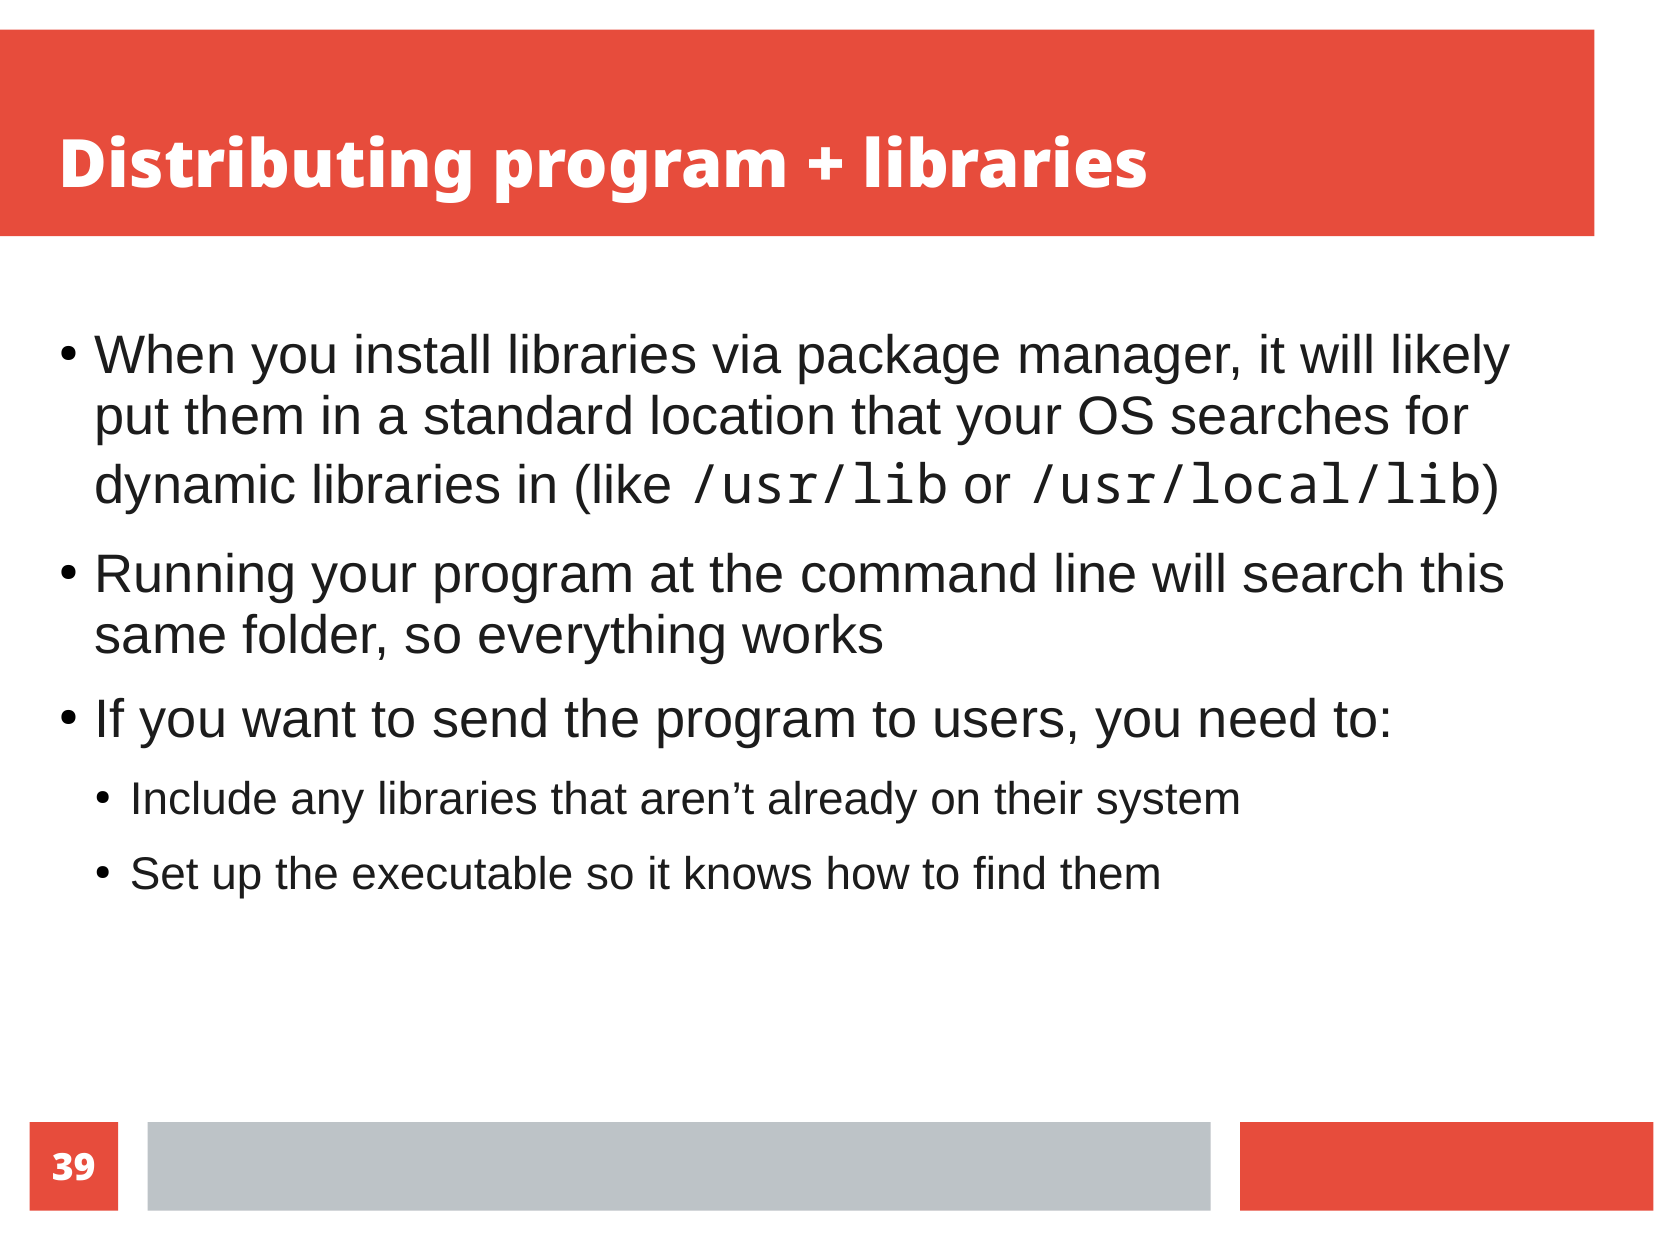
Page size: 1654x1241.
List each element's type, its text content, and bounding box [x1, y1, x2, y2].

title Distributing program + libraries [59, 59, 1595, 207]
list When you install libraries via package manager, it will likely put them in a standard location that your OS searches for dynamic libraries in (like /usr/lib or /usr/local/lib) Running your program at the command line will search this same folder, so everything works If you want to send the program to users, you need to: Include any libraries that aren’t already on their system Set up the executable so it knows how to find them [59, 324, 1565, 1093]
